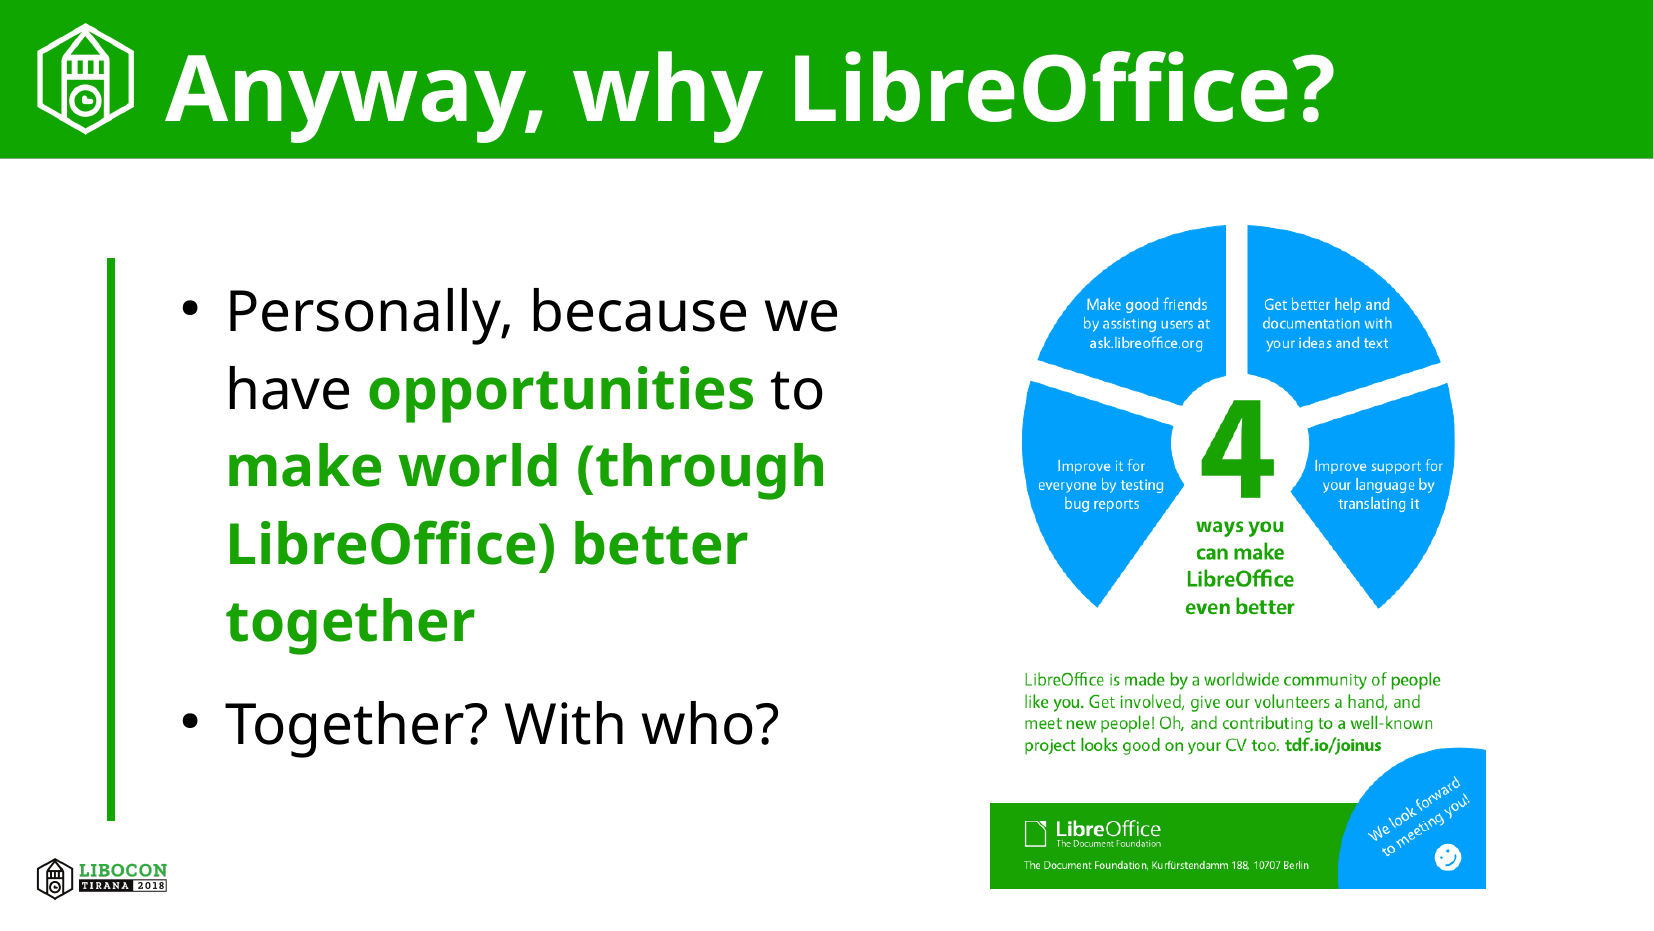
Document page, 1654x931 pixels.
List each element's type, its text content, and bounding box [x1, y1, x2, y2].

title Anyway, why LibreOffice? [165, 31, 1571, 142]
list Personally, because we have opportunities to make world (through LibreOffice) better together Together? With who? [165, 270, 851, 811]
picture [0, 0, 1654, 930]
